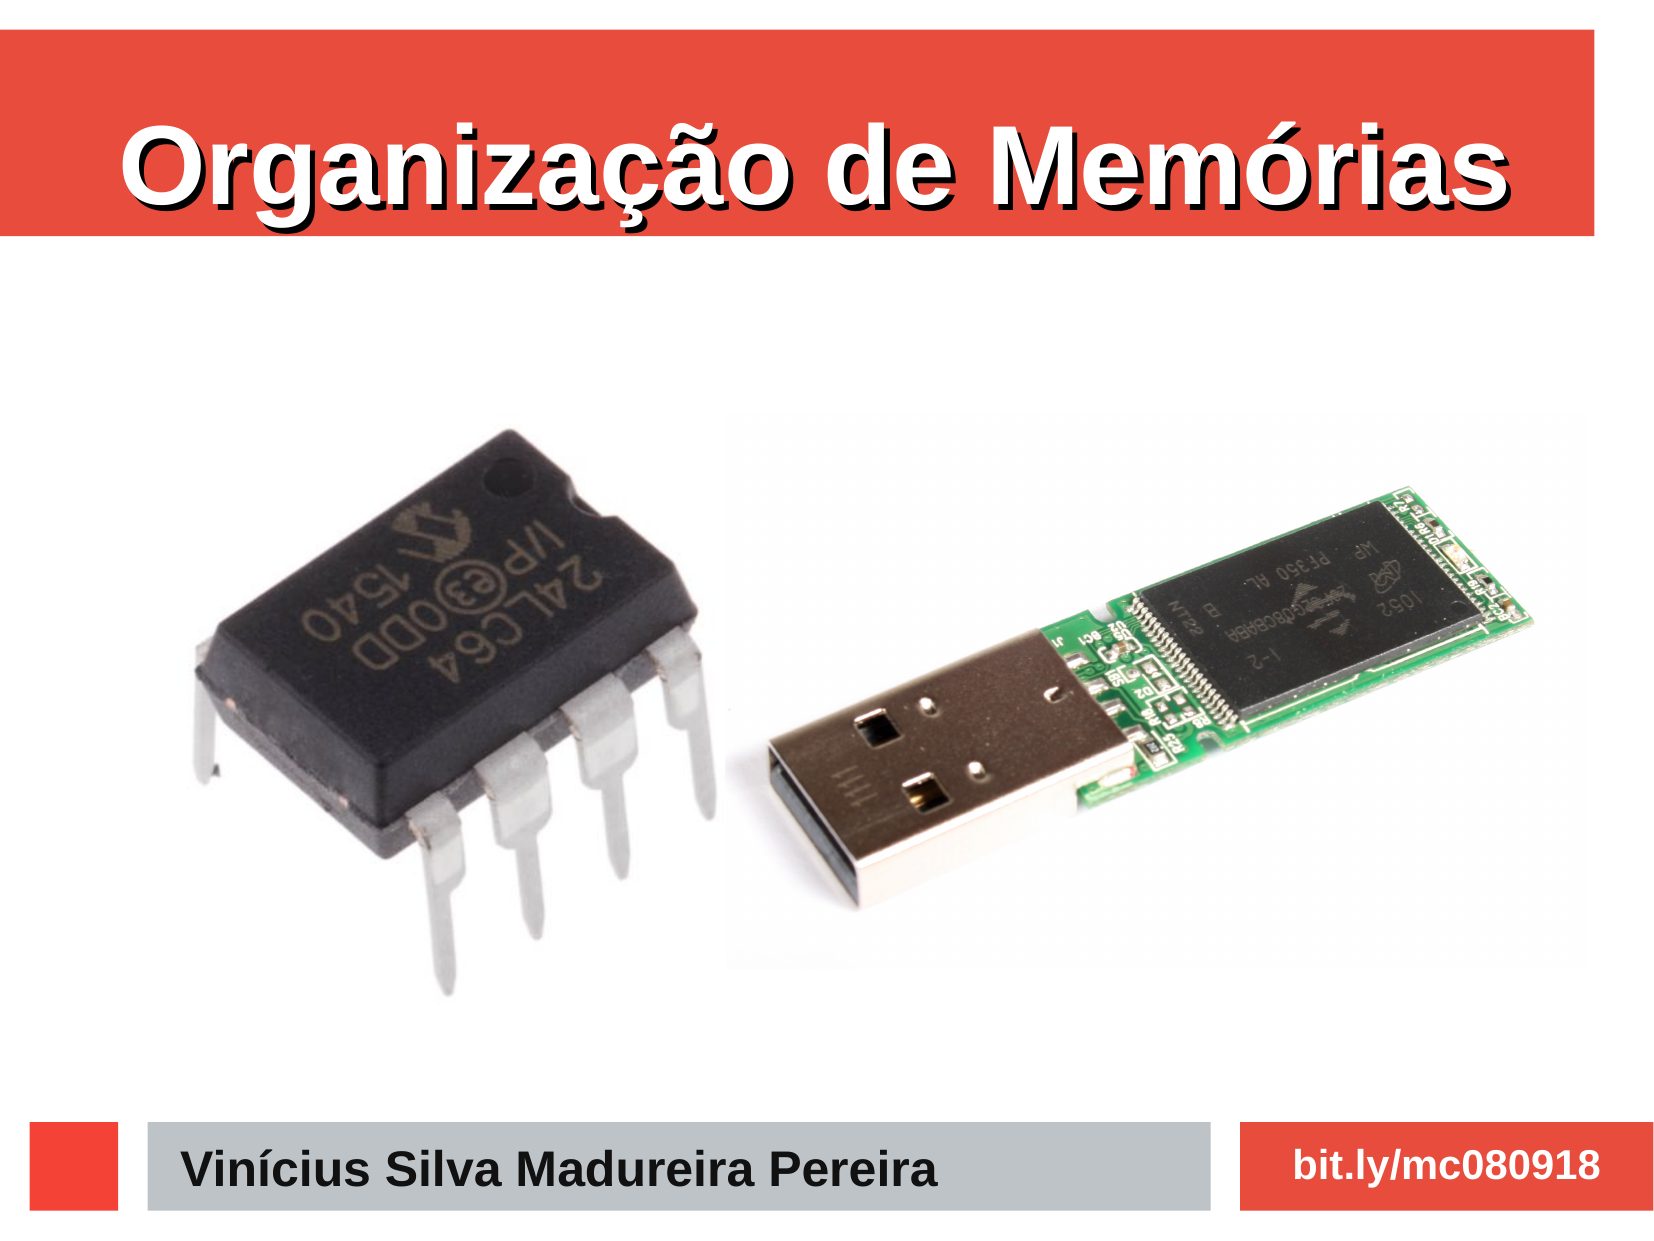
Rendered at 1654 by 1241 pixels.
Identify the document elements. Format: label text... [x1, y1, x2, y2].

text_box bit.ly/mc080918 [1228, 1133, 1654, 1205]
picture [177, 413, 1588, 1010]
text_box Vinícius Silva Madureira Pereira [165, 1133, 1170, 1205]
title Organização de Memórias [118, 0, 1536, 229]
